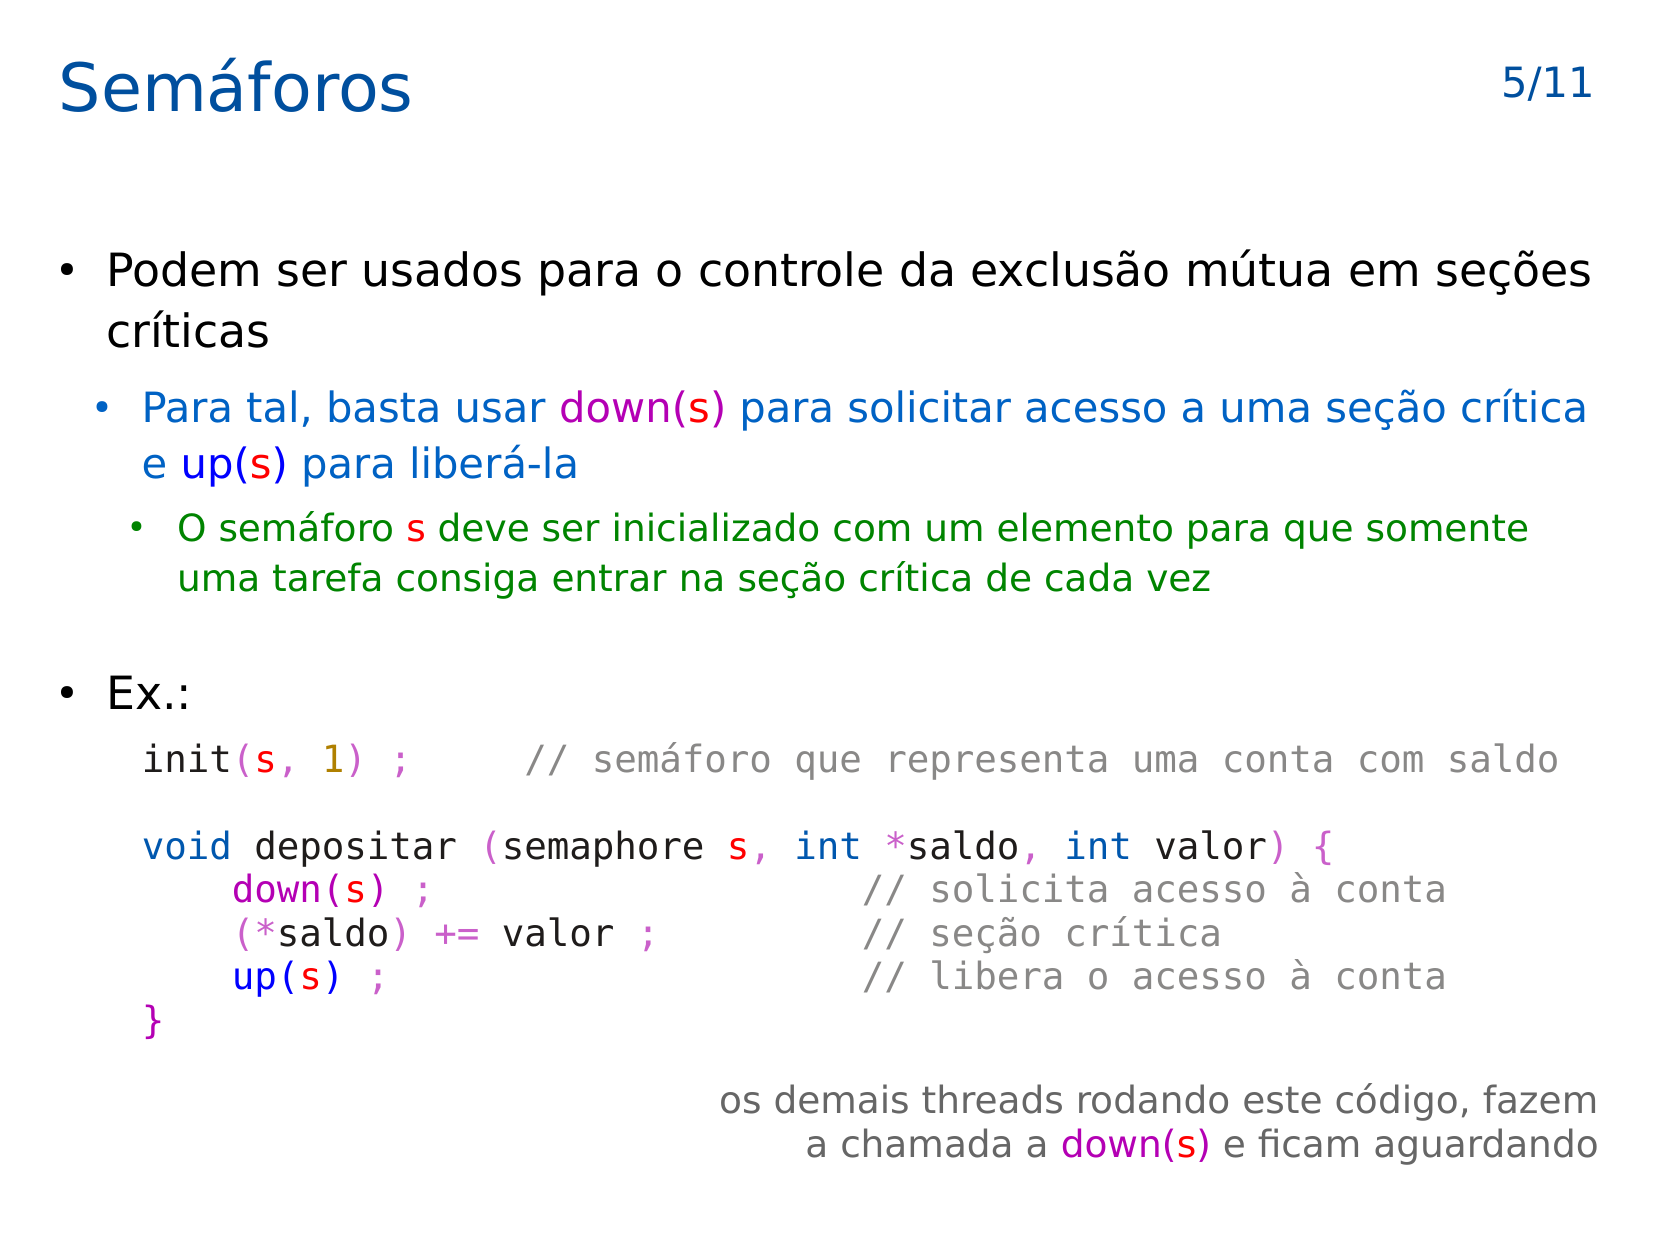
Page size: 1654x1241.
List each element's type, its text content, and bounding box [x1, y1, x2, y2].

list Podem ser usados para o controle da exclusão mútua em seções críticas Para tal, basta usar down(s) para solicitar acesso a uma seção crítica e up(s) para liberá-la O semáforo s deve ser inicializado com um elemento para que somente uma tarefa consiga entrar na seção crítica de cada vez Ex.: [59, 236, 1595, 1211]
text_box init(s, 1) ; // semáforo que representa uma conta com saldo void depositar (semaphore s, int *saldo, int valor) { down(s) ; // solicita acesso à conta (*saldo) += valor ; // seção crítica up(s) ; // libera o acesso à conta } [127, 729, 1595, 1087]
text_box os demais threads rodando este código, fazem a chamada a down(s) e ficam aguardando [671, 1071, 1614, 1188]
title Semáforos [59, 29, 1625, 148]
